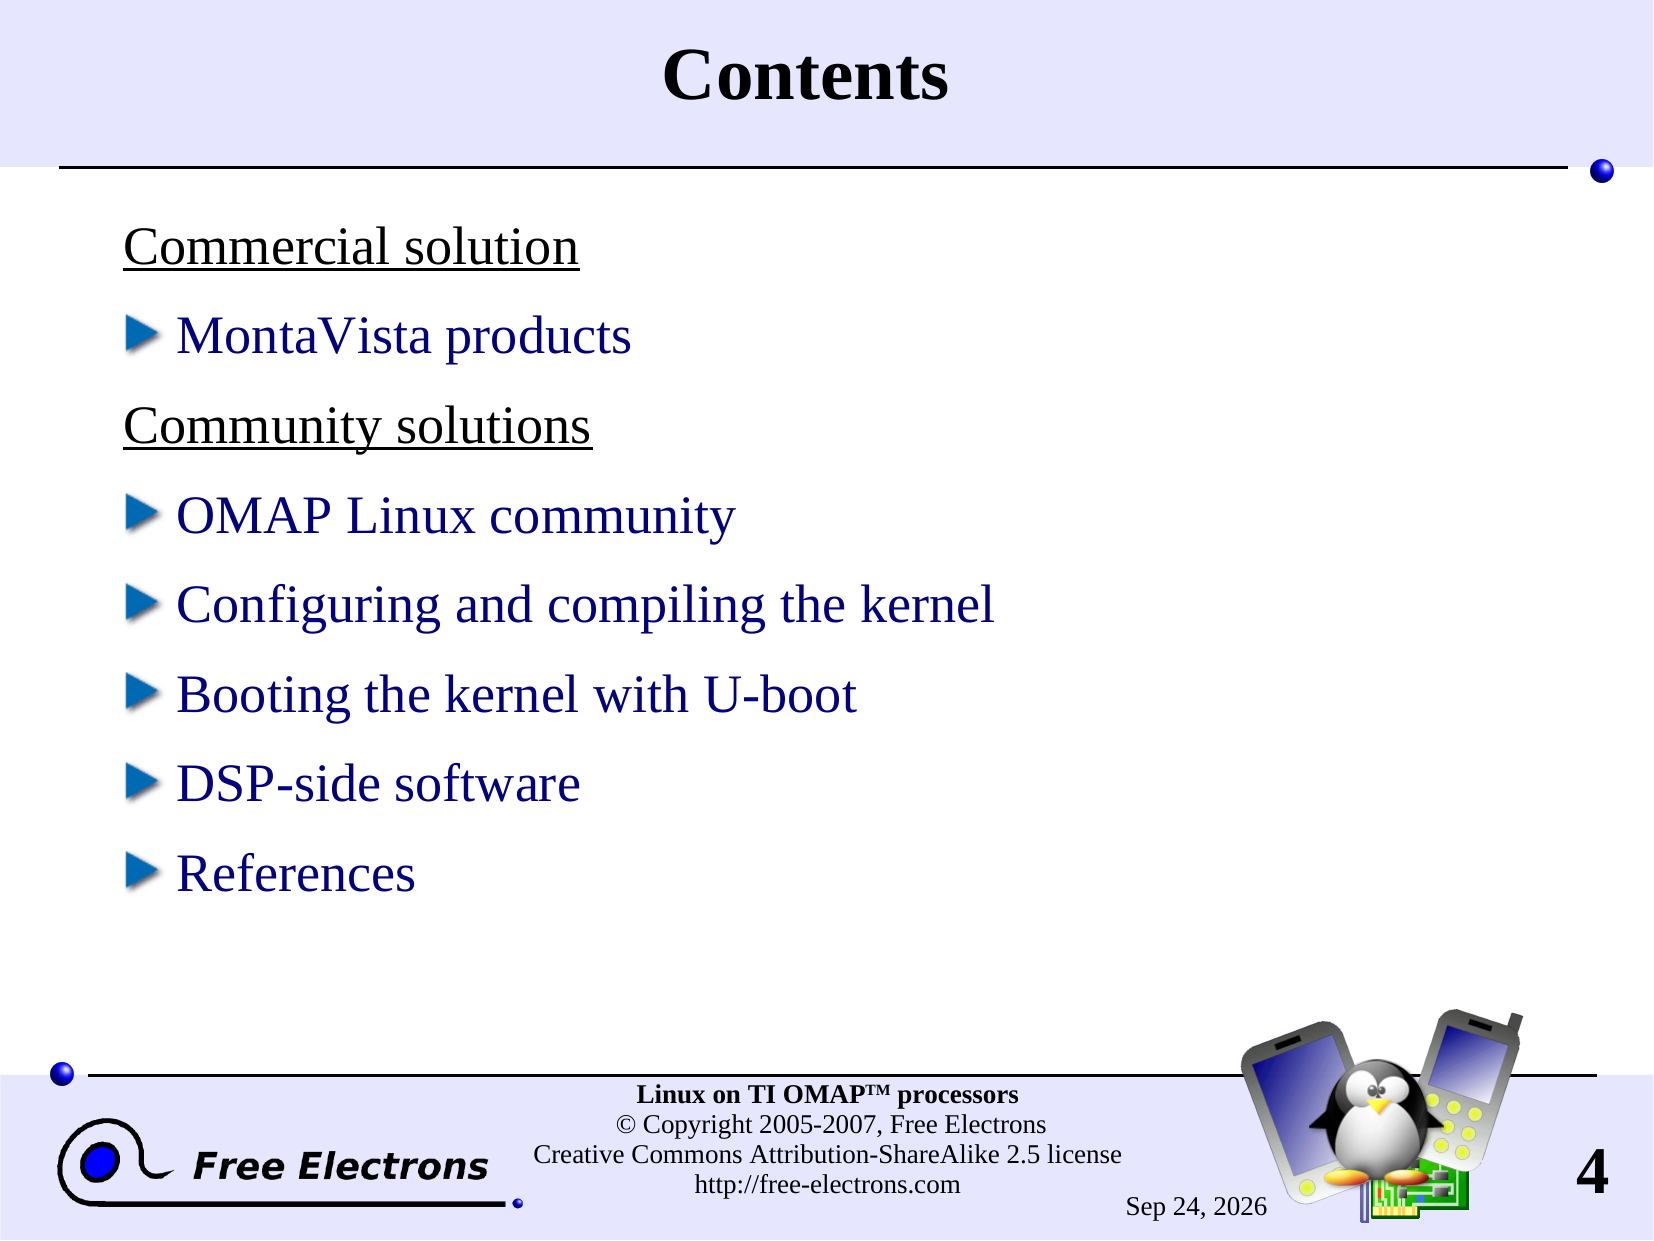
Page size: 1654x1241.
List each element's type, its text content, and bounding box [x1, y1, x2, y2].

list Commercial solution MontaVista products Community solutions OMAP Linux community Configuring and compiling the kernel Booting the kernel with U-boot DSP-side software References [105, 216, 1518, 1062]
picture [1229, 1007, 1538, 1241]
title Contents [60, 25, 1551, 124]
picture [50, 1107, 527, 1216]
